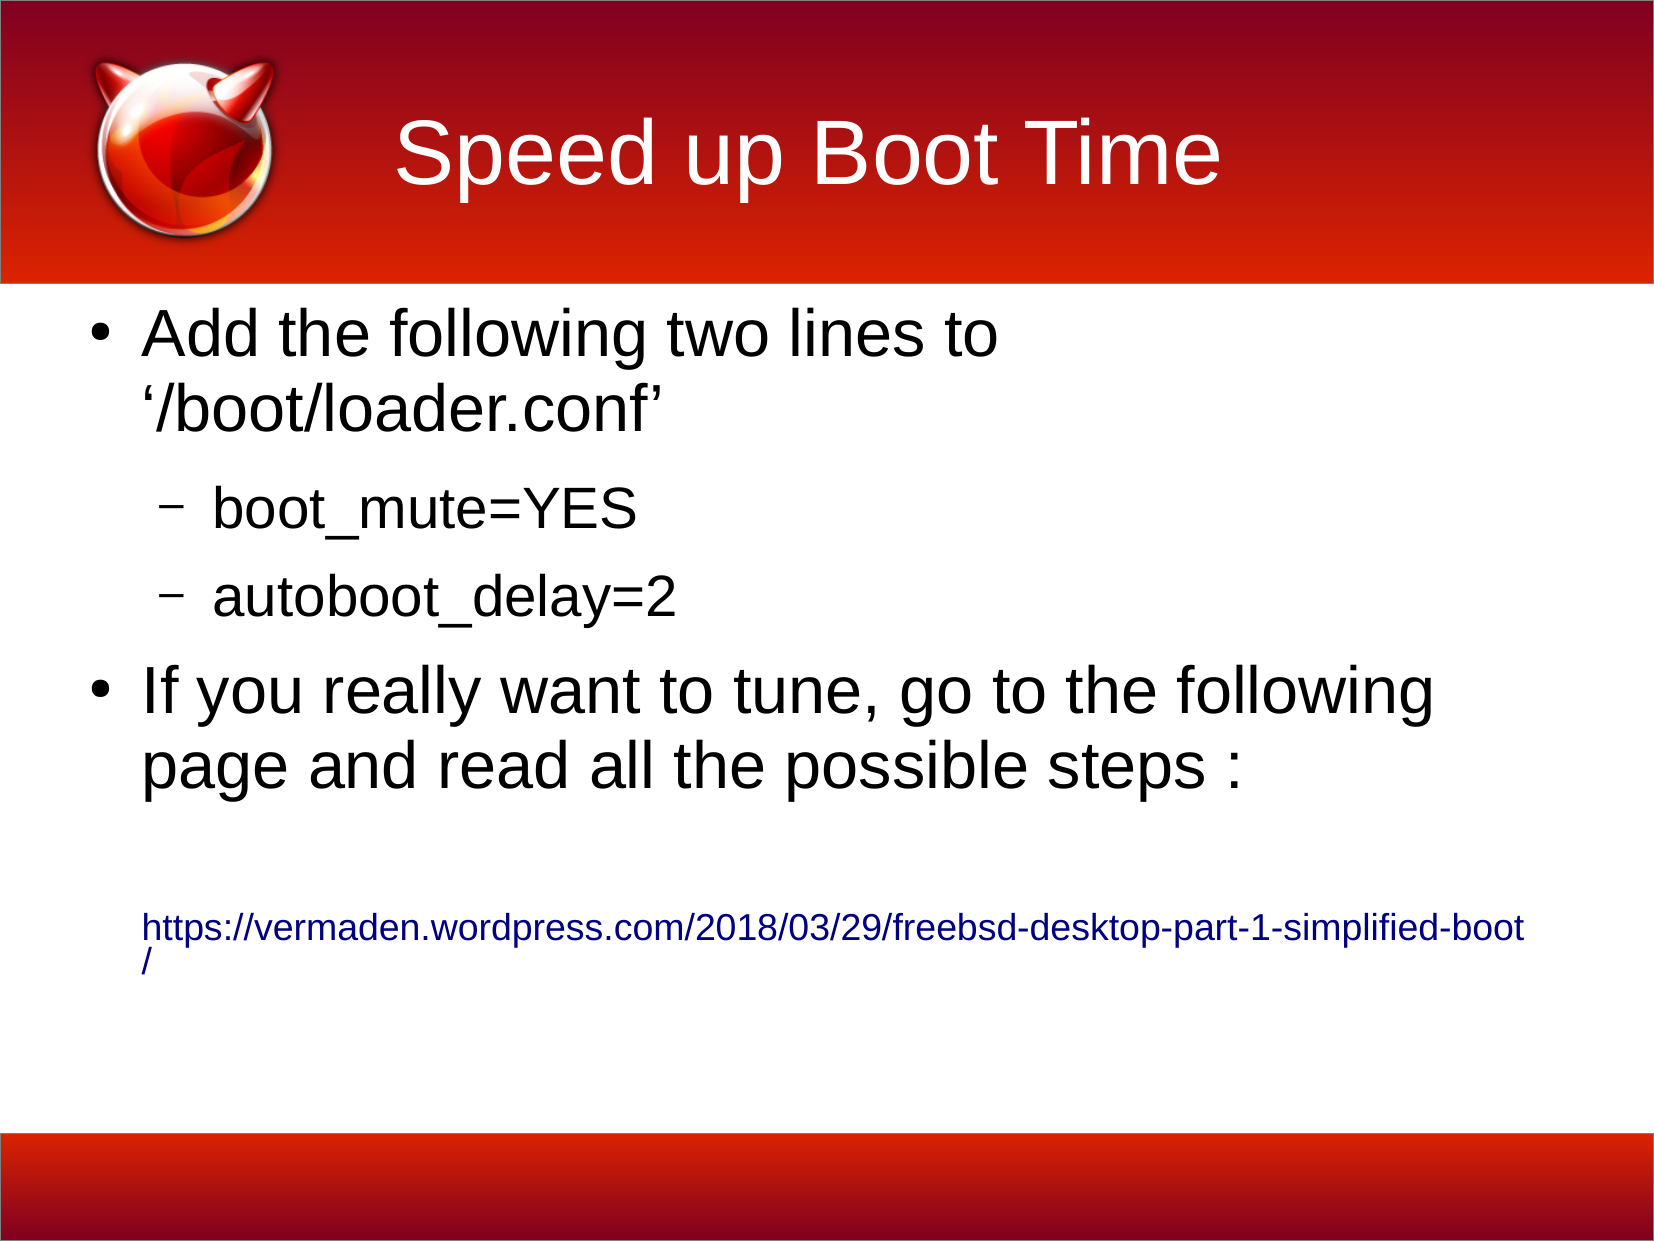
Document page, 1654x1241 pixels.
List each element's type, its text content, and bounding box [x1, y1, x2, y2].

title Speed up Boot Time [82, 49, 1536, 257]
list Add the following two lines to ‘/boot/loader.conf’ boot_mute=YES autoboot_delay=2 If you really want to tune, go to the following page and read all the possible steps : https://vermaden.wordpress.com/2018/03/29/freebsd-desktop-part-1-simplified-boot/ [70, 296, 1526, 1016]
